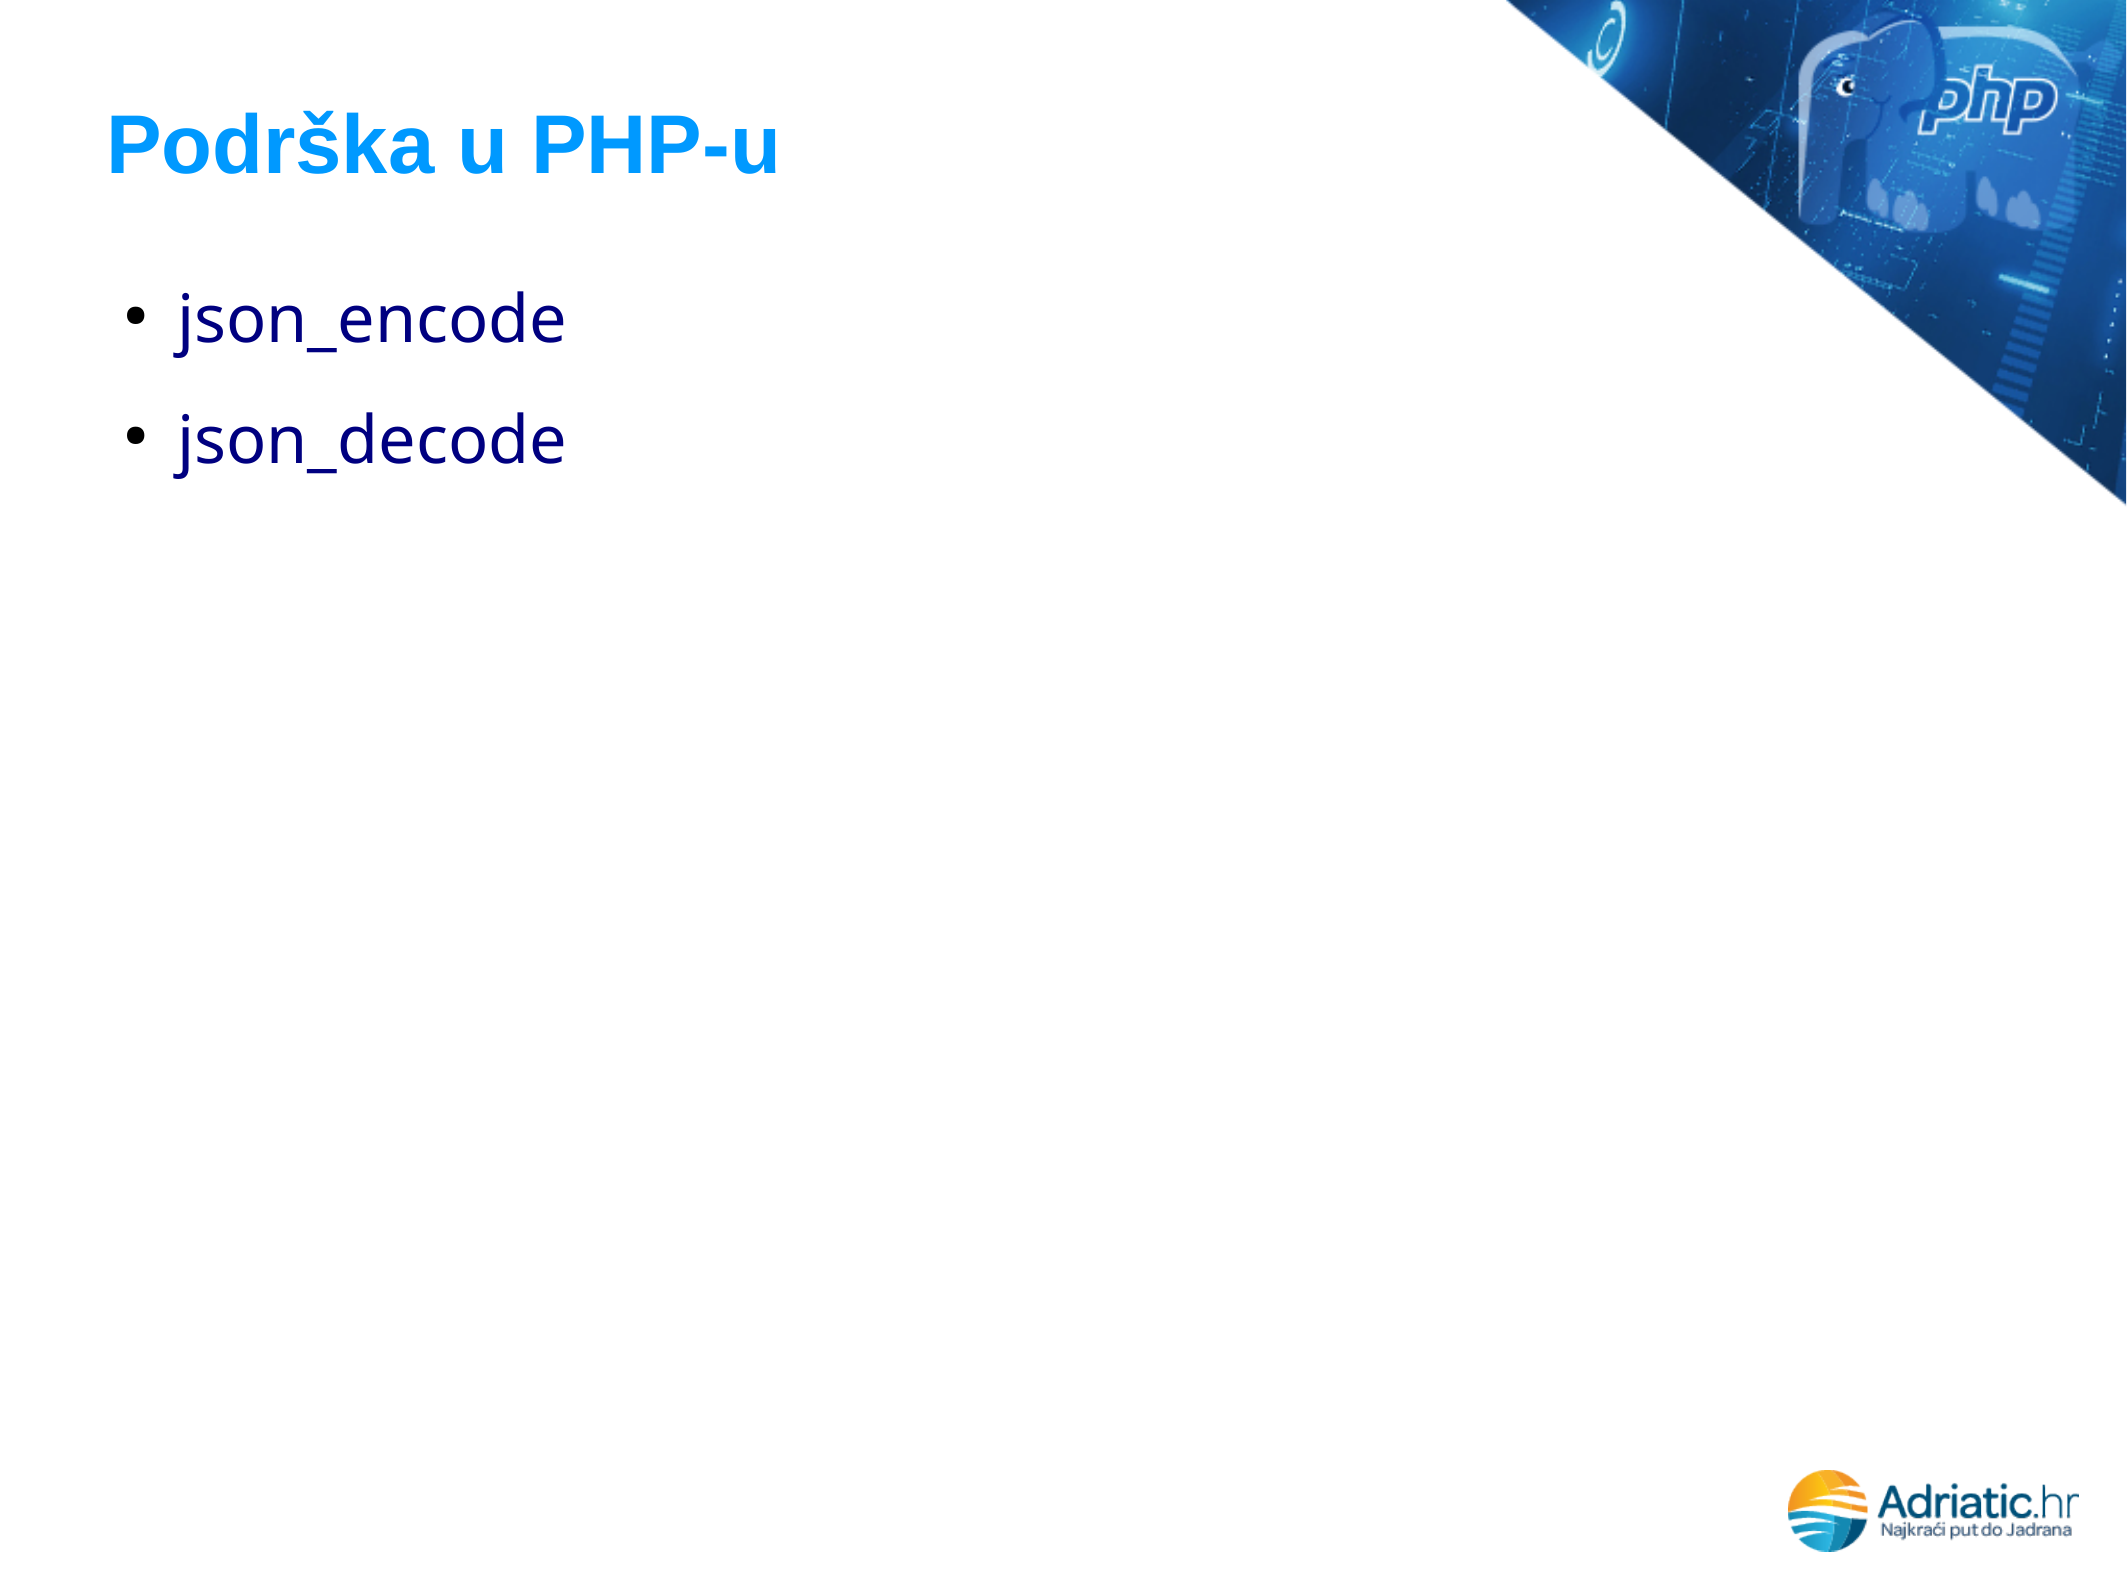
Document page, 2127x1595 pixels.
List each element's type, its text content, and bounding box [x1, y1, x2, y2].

title Podrška u PHP-u [106, 70, 1630, 219]
picture [1505, 0, 2127, 625]
list json_encode json_decode [106, 271, 2020, 1453]
picture [1788, 1470, 2079, 1552]
